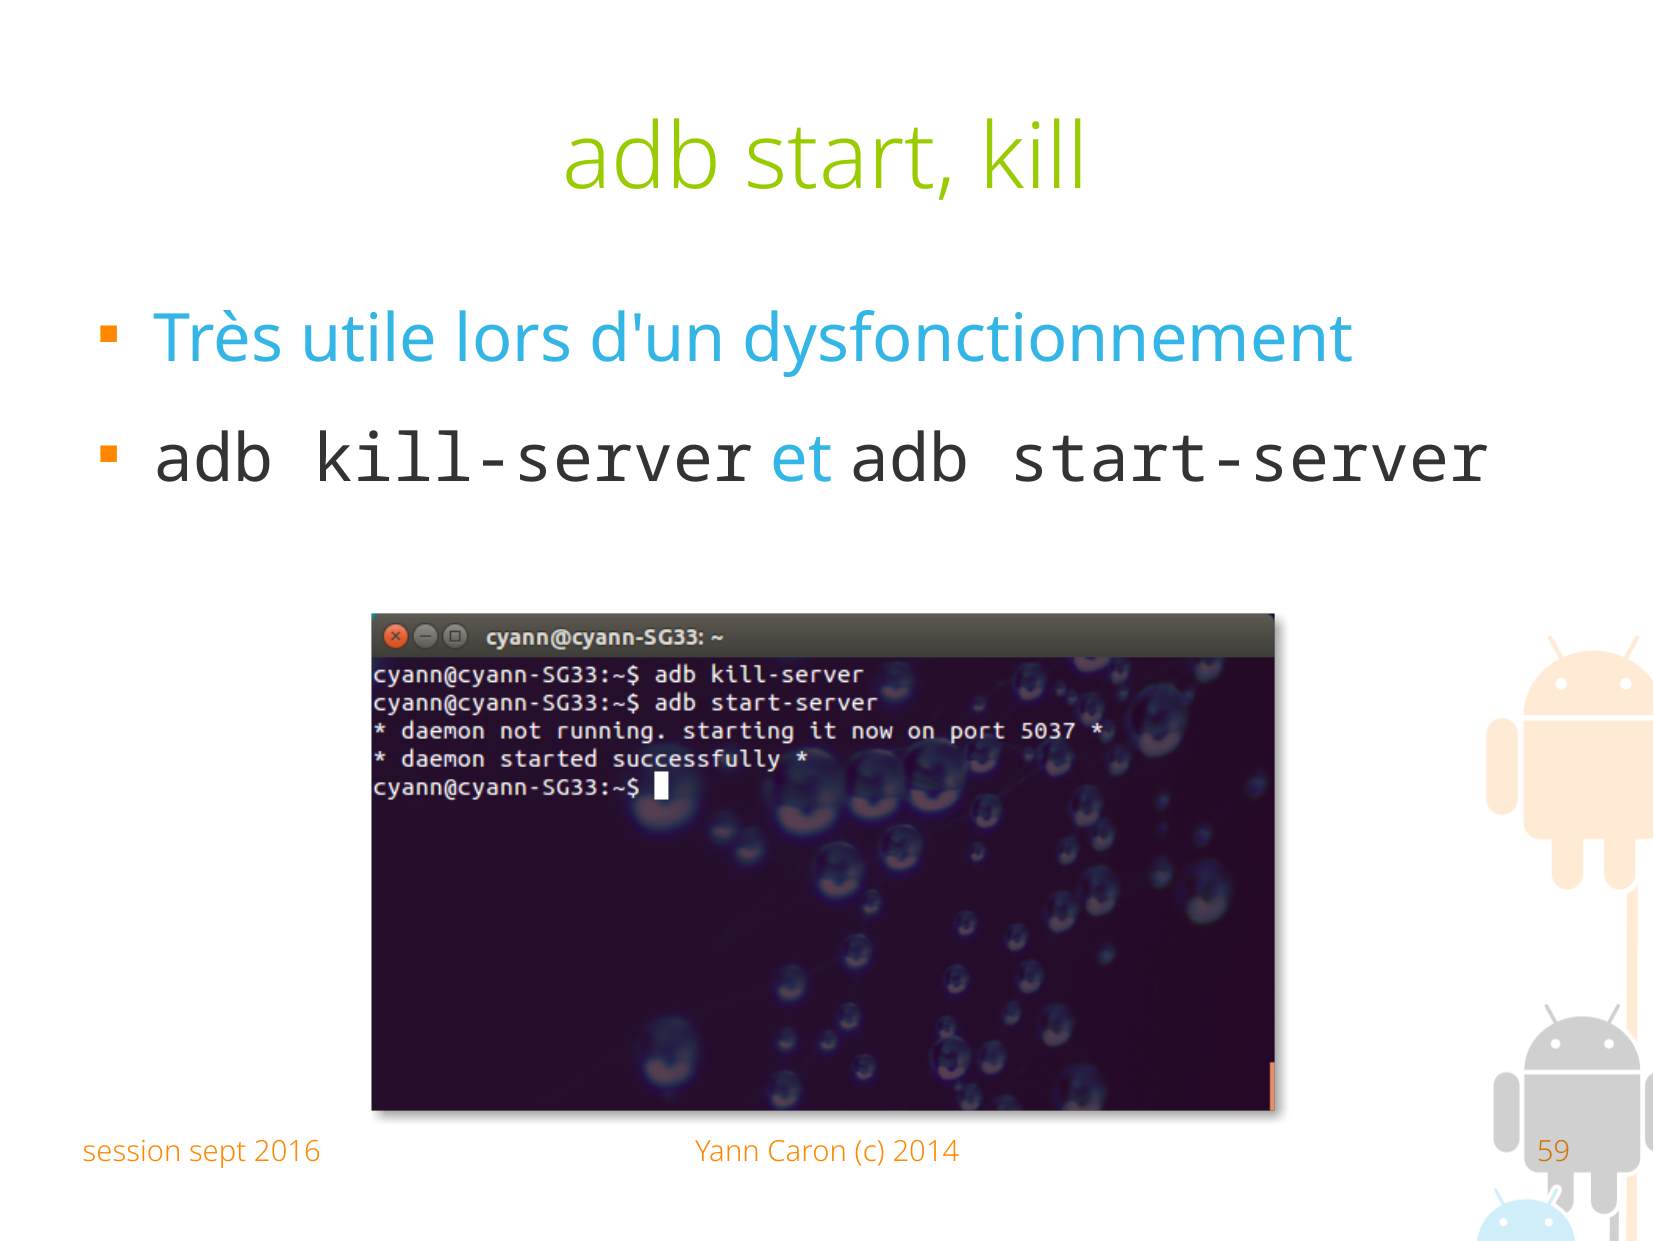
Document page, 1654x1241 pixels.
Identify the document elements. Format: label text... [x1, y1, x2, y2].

picture [240, 423, 1654, 1241]
title adb start, kill [82, 49, 1571, 257]
list Très utile lors d'un dysfonctionnement adb kill-server et adb start-server [82, 290, 1571, 586]
